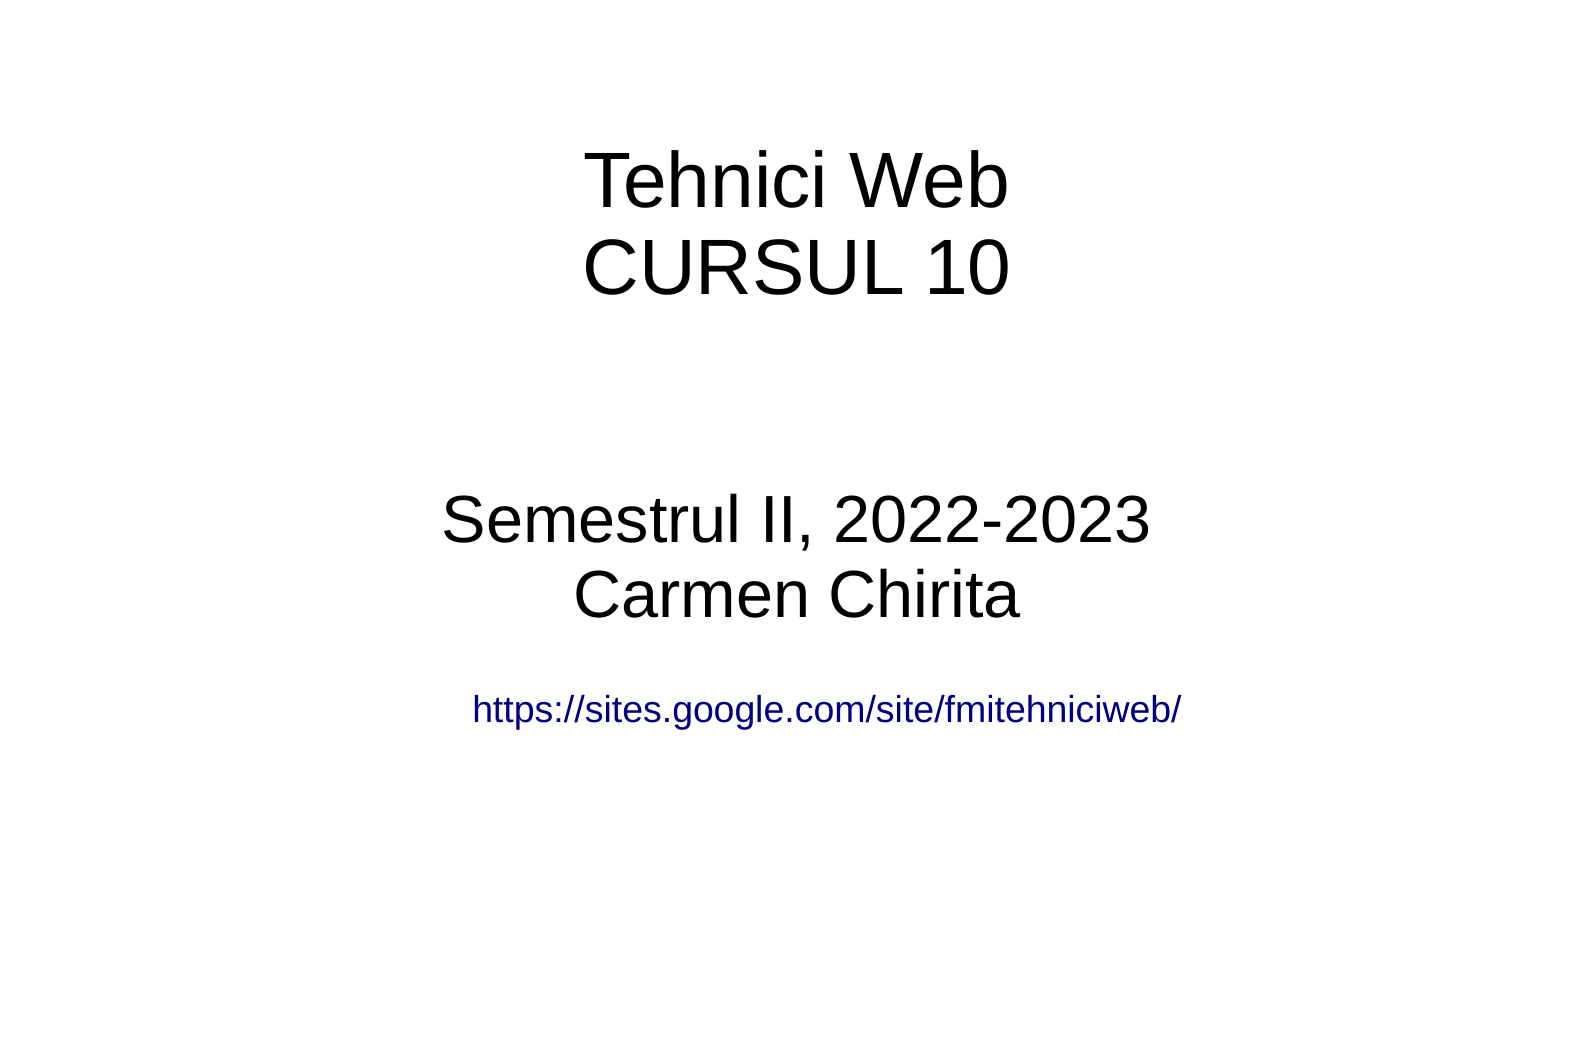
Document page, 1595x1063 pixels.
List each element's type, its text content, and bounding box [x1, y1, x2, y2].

title Tehnici Web CURSUL 10 [79, 135, 1515, 248]
subtitle Semestrul II, 2022-2023 Carmen Chirita [79, 248, 1515, 866]
text_box https://sites.google.com/site/fmitehniciweb/ [457, 681, 1304, 742]
